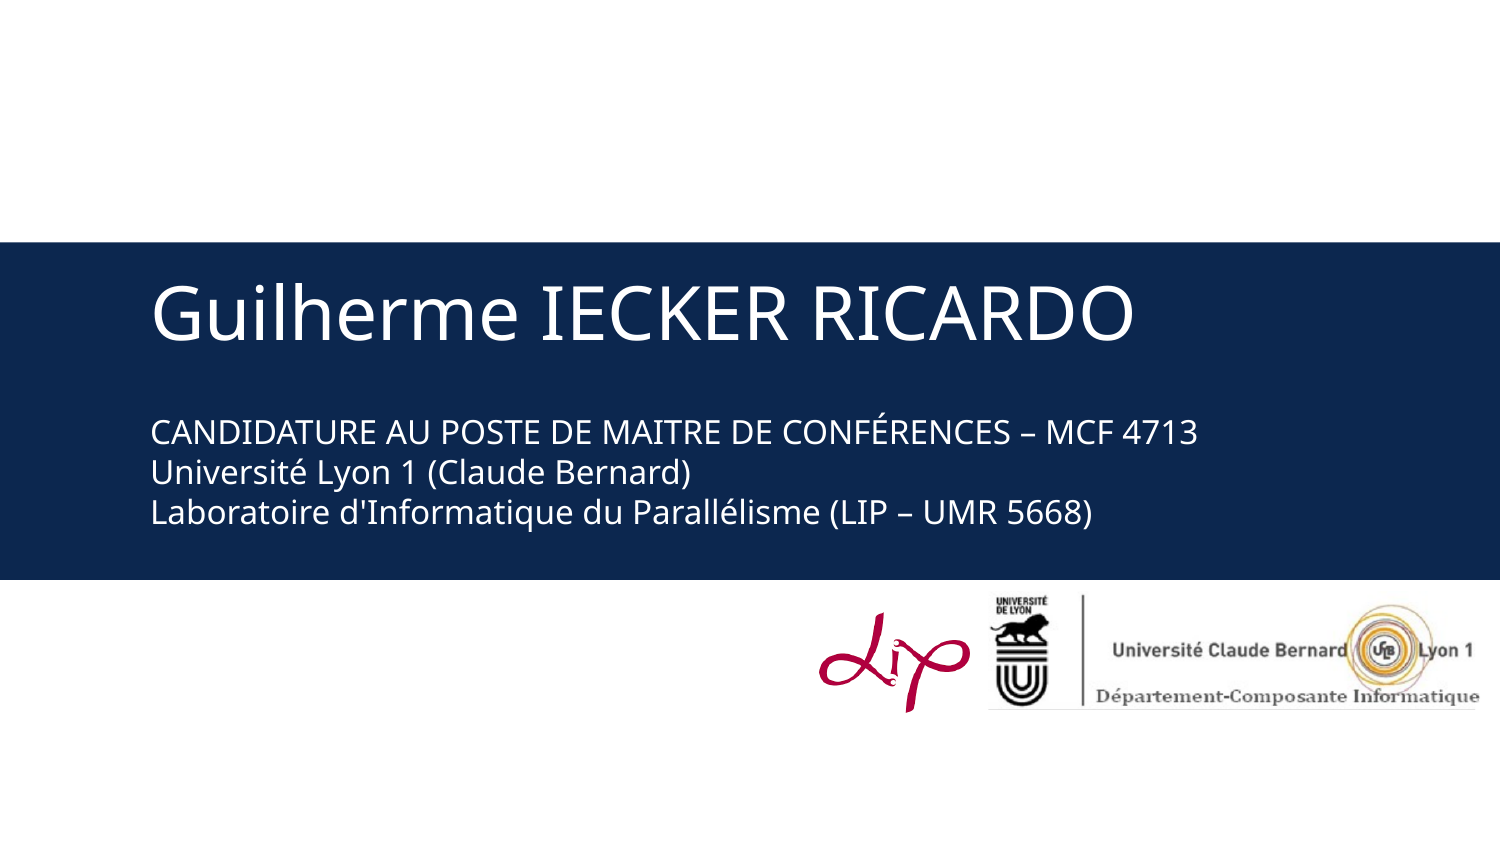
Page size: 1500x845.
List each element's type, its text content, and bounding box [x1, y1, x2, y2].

text_box [0, 242, 1500, 580]
title Guilherme IECKER RICARDO [150, 260, 1351, 371]
picture [985, 588, 1490, 713]
text_box CANDIDATURE AU POSTE DE MAITRE DE CONFÉRENCES – MCF 4713 Université Lyon 1 (Claude Bernard) Laboratoire d'Informatique du Parallélisme (LIP – UMR 5668) [150, 393, 1351, 587]
picture [819, 612, 970, 713]
